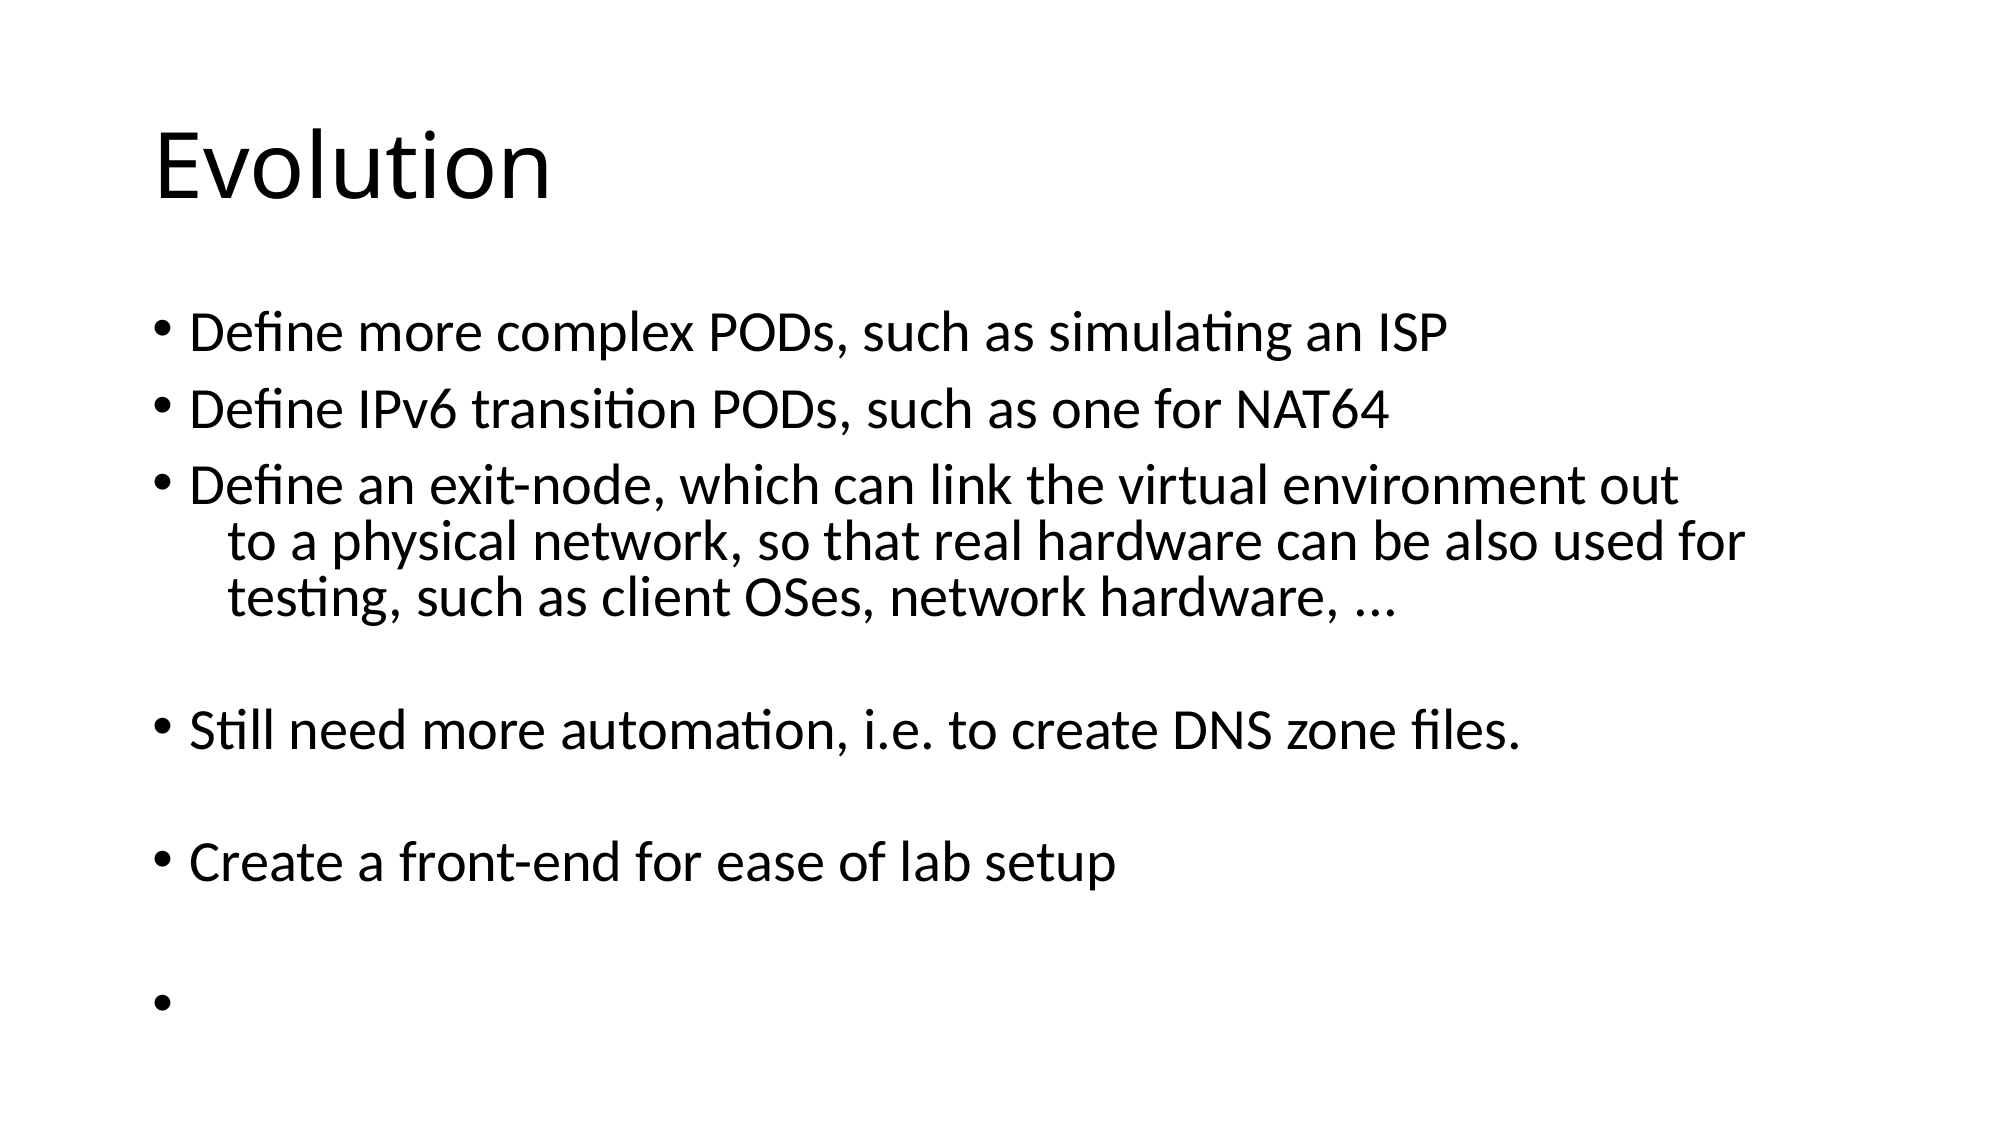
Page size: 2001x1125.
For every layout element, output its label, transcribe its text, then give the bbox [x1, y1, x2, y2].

list Define more complex PODs, such as simulating an ISP Define IPv6 transition PODs, such as one for NAT64 Define an exit-node, which can link the virtual environment out to a physical network, so that real hardware can be also used for testing, such as client OSes, network hardware, ... Still need more automation, i.e. to create DNS zone files. Create a front-end for ease of lab setup [137, 299, 1863, 1014]
title Evolution [137, 59, 1863, 278]
